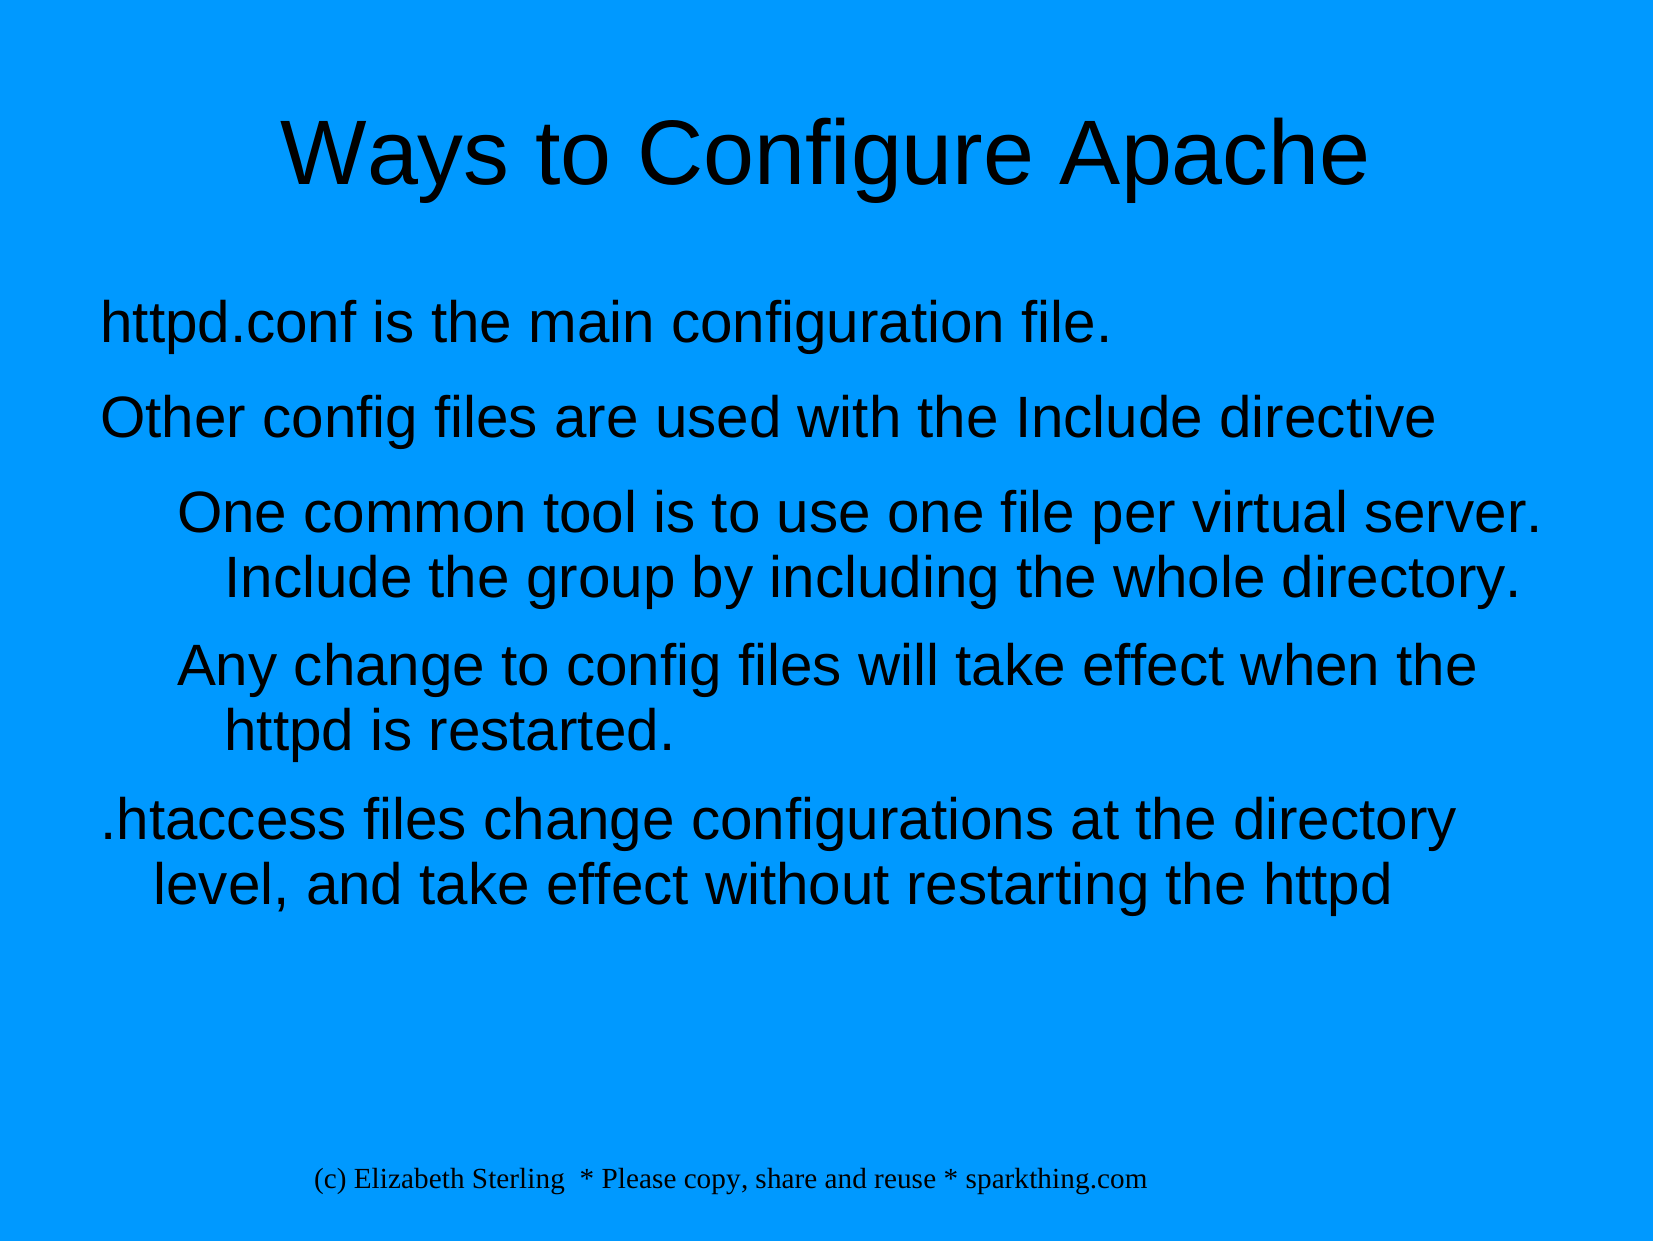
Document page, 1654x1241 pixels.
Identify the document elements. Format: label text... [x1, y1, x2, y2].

title Ways to Configure Apache [82, 49, 1571, 257]
list httpd.conf is the main configuration file. Other config files are used with the Include directive One common tool is to use one file per virtual server. Include the group by including the whole directory. Any change to config files will take effect when the httpd is restarted. .htaccess files change configurations at the directory level, and take effect without restarting the httpd [82, 290, 1571, 1109]
